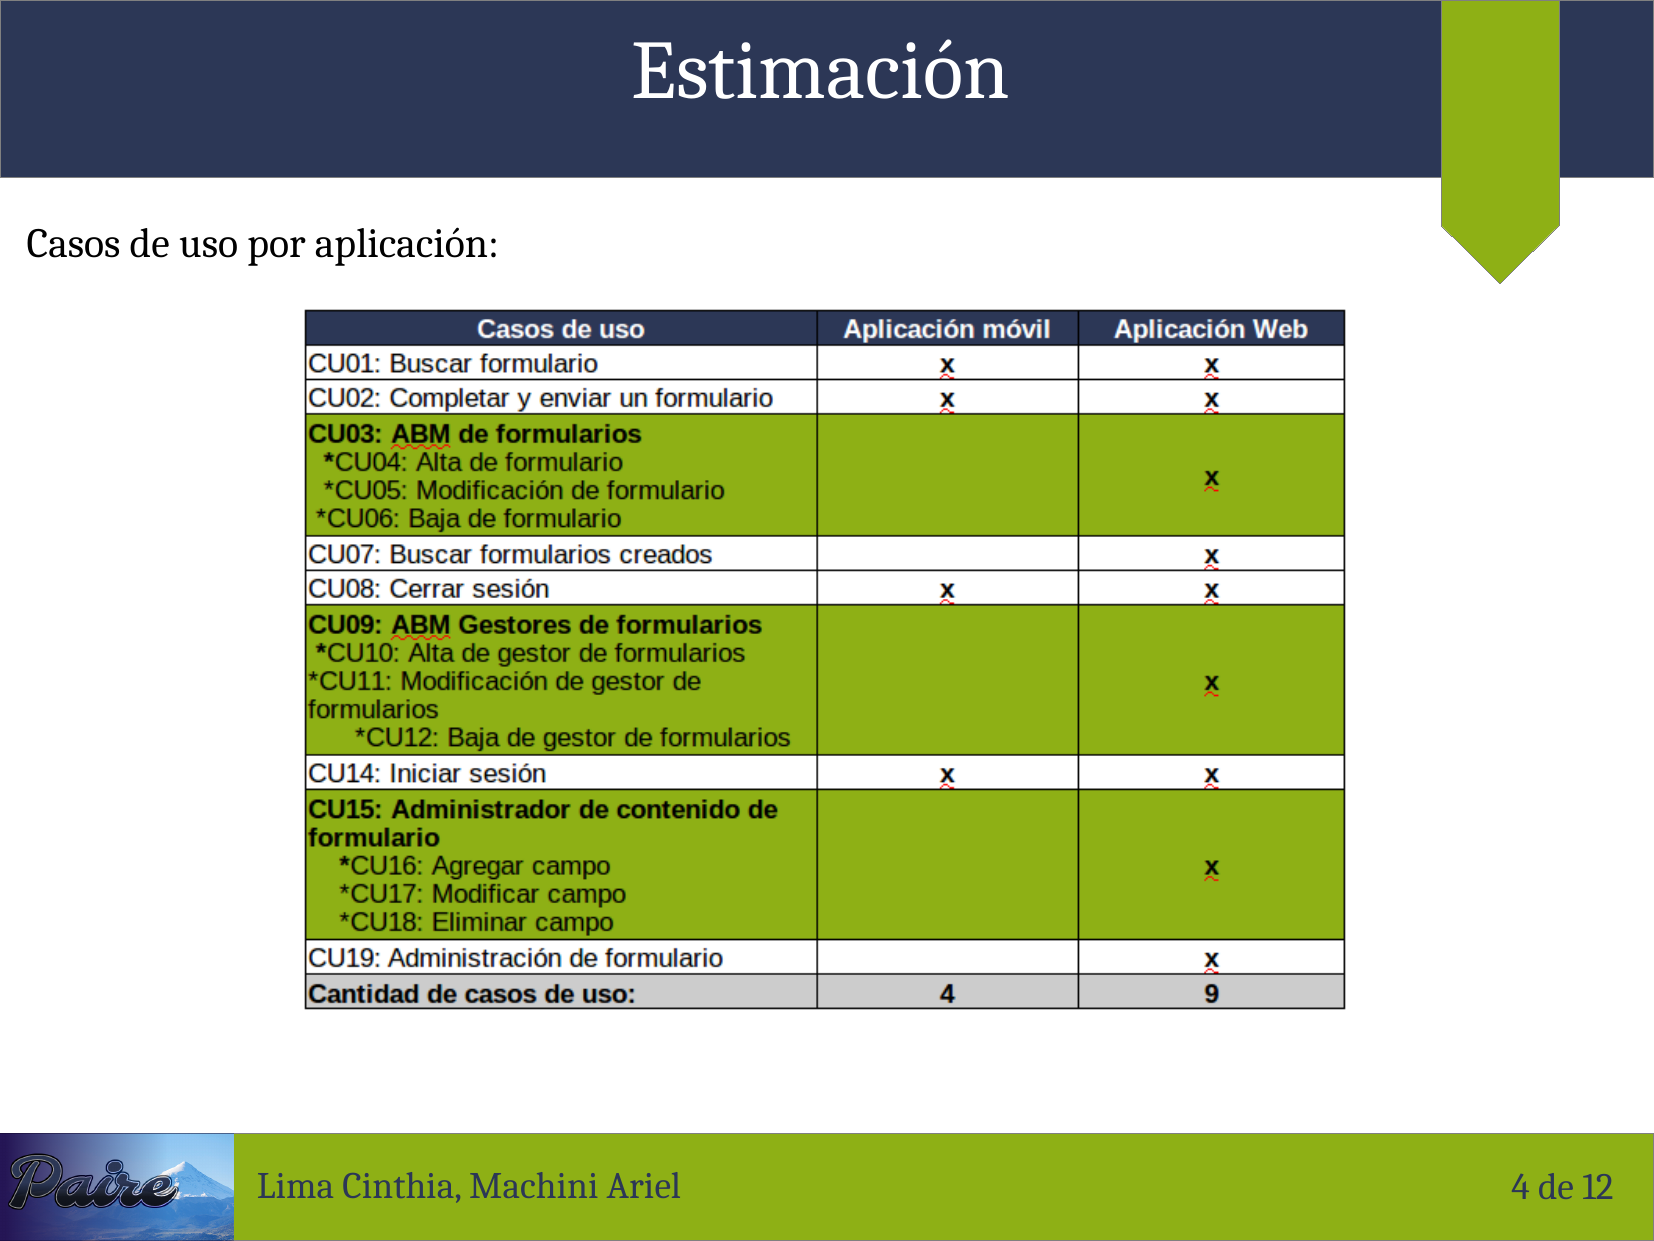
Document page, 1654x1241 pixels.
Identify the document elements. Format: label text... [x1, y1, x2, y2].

text_box Estimación [342, 15, 1300, 130]
picture [302, 307, 1347, 1011]
text_box Casos de uso por aplicación: [11, 212, 591, 277]
text_box [234, 1133, 1654, 1241]
text_box [0, 0, 1654, 284]
text_box Lima Cinthia, Machini Ariel [242, 1157, 715, 1217]
text_box <number> de 12 [1488, 1158, 1654, 1241]
picture [0, 1133, 234, 1241]
